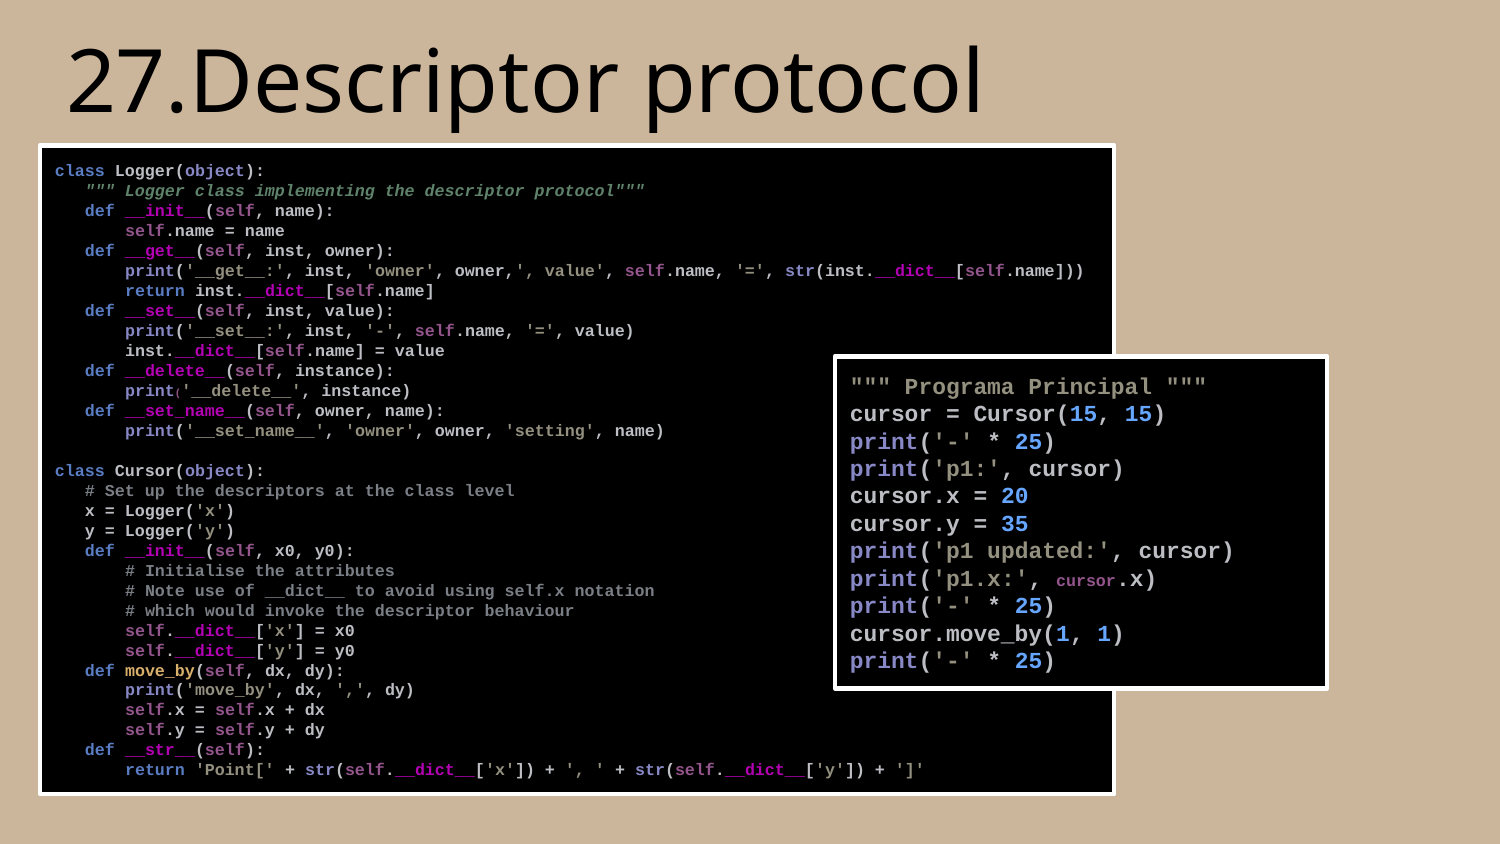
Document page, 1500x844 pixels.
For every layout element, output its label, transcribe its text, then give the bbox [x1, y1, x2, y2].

text_box class Logger(object): """ Logger class implementing the descriptor protocol""" def __init__(self, name): self.name = name def __get__(self, inst, owner): print('__get__:', inst, 'owner', owner,', value', self.name, '=', str(inst.__dict__[self.name])) return inst.__dict__[self.name] def __set__(self, inst, value): print('__set__:', inst, '-', self.name, '=', value) inst.__dict__[self.name] = value def __delete__(self, instance): print('__delete__', instance) def __set_name__(self, owner, name): print('__set_name__', 'owner', owner, 'setting', name) class Cursor(object): # Set up the descriptors at the class level x = Logger('x') y = Logger('y') def __init__(self, x0, y0): # Initialise the attributes # Note use of __dict__ to avoid using self.x notation # which would invoke the descriptor behaviour self.__dict__['x'] = x0 self.__dict__['y'] = y0 def move_by(self, dx, dy): print('move_by', dx, ',', dy) self.x = self.x + dx self.y = self.y + dy def __str__(self): return 'Point[' + str(self.__dict__['x']) + ', ' + str(self.__dict__['y']) + ']' [40, 145, 1115, 795]
title 27.Descriptor protocol [51, 51, 1449, 146]
text_box """ Programa Principal """ cursor = Cursor(15, 15) print('-' * 25) print('p1:', cursor) cursor.x = 20 cursor.y = 35 print('p1 updated:', cursor) print('p1.x:', cursor.x) print('-' * 25) cursor.move_by(1, 1) print('-' * 25) [834, 356, 1327, 689]
